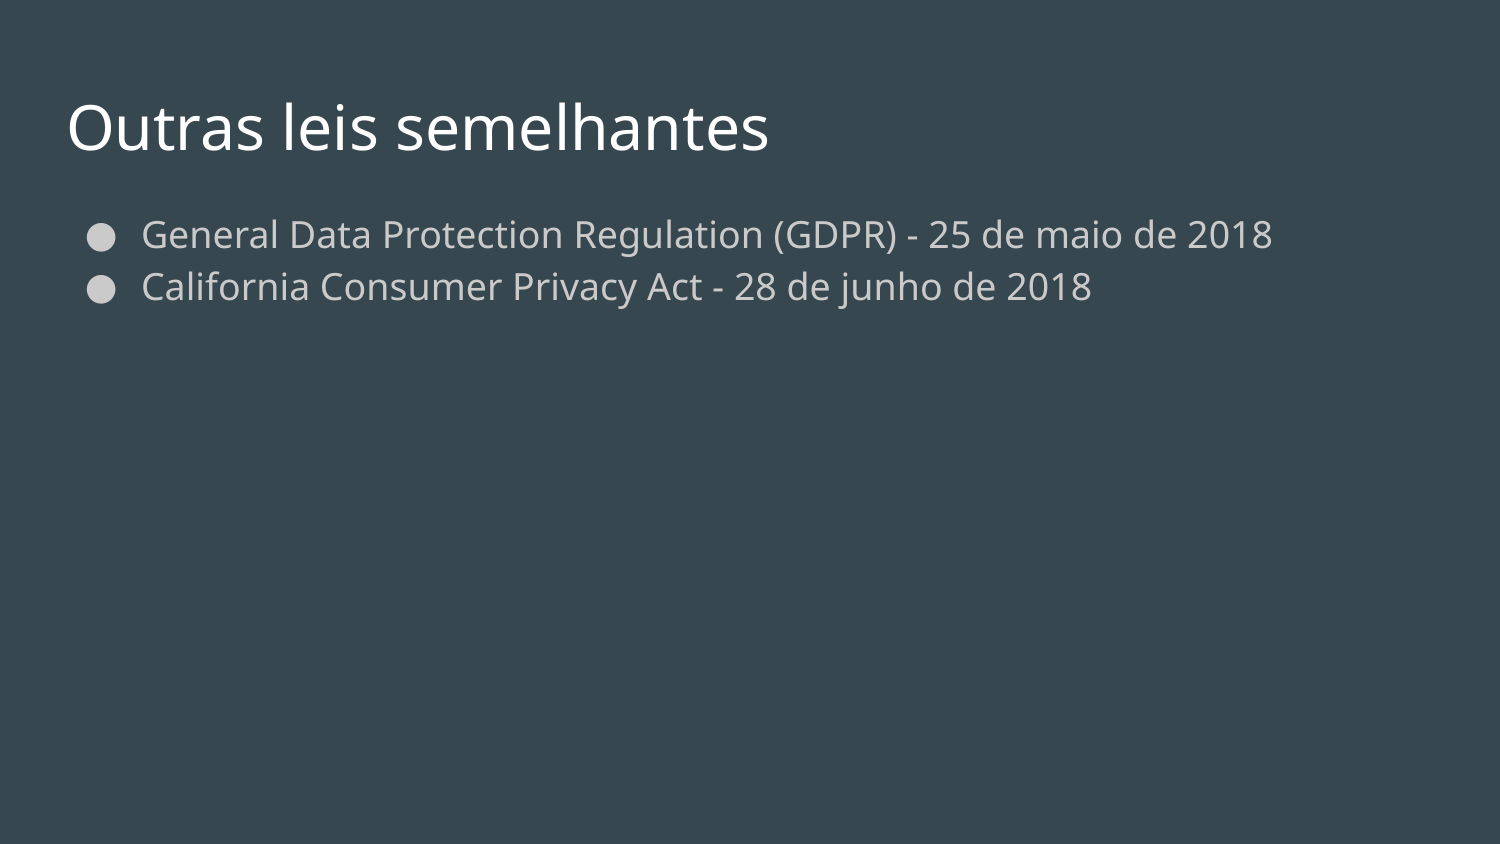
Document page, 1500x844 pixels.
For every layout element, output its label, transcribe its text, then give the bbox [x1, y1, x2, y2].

title Outras leis semelhantes [51, 72, 1449, 167]
list General Data Protection Regulation (GDPR) - 25 de maio de 2018 California Consumer Privacy Act - 28 de junho de 2018 [51, 189, 1449, 750]
